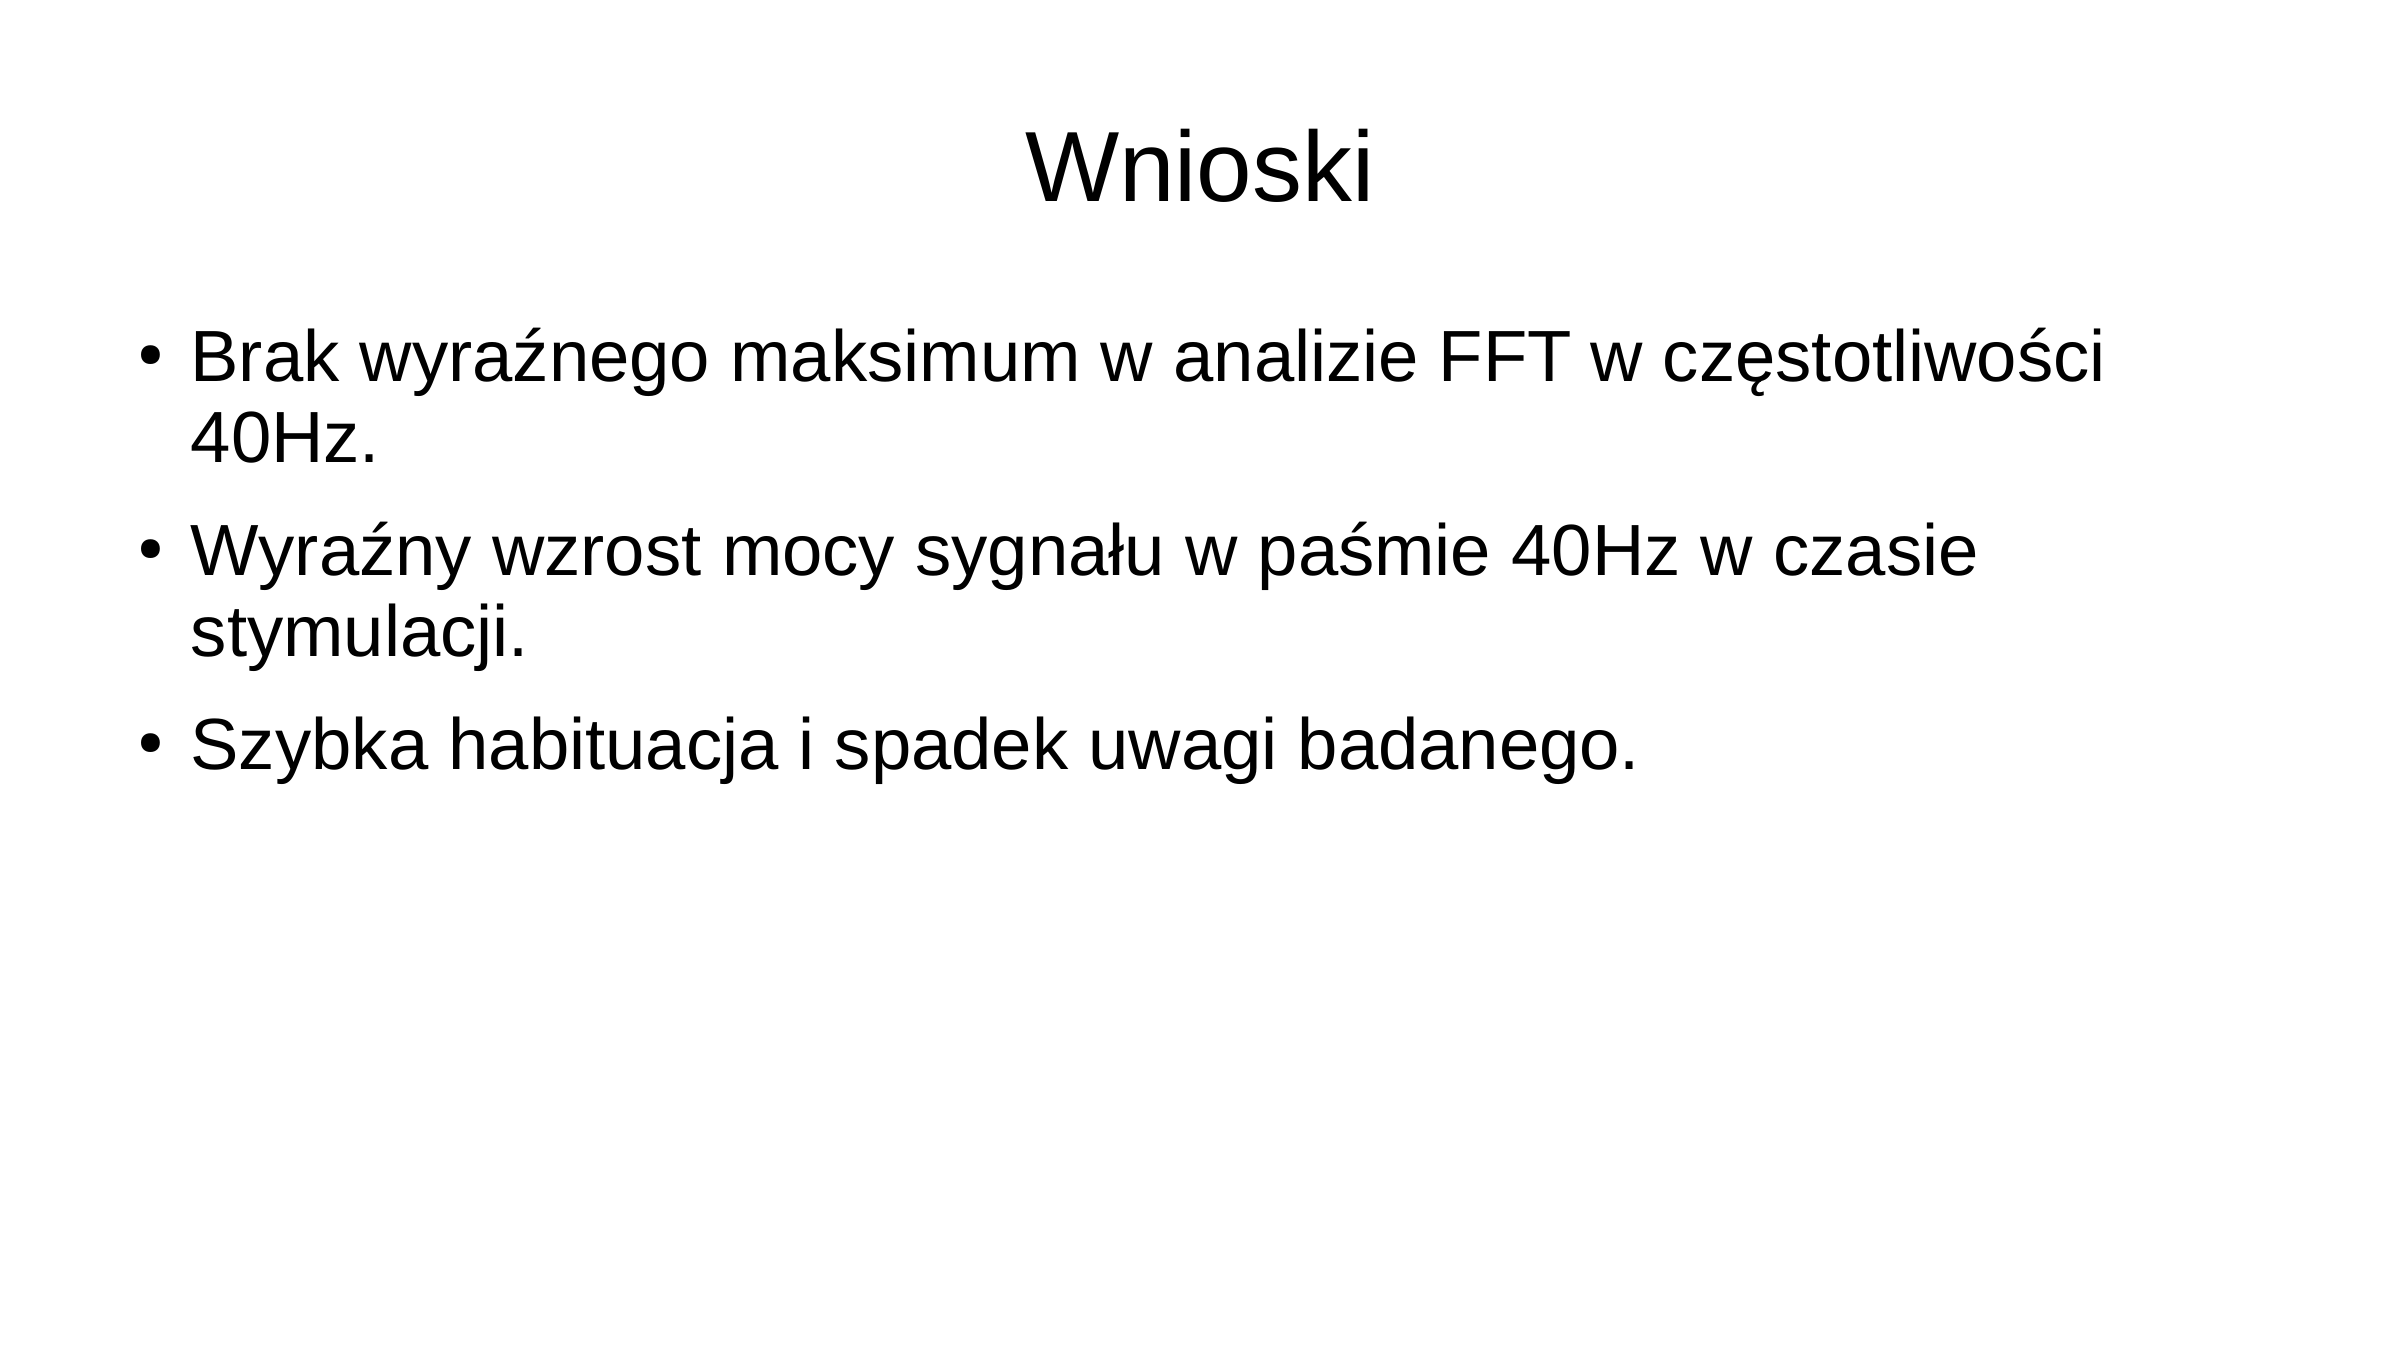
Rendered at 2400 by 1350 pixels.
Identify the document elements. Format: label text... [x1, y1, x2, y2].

list Brak wyraźnego maksimum w analizie FFT w częstotliwości 40Hz. Wyraźny wzrost mocy sygnału w paśmie 40Hz w czasie stymulacji. Szybka habituacja i spadek uwagi badanego. [120, 315, 2232, 1099]
title Wnioski [120, 53, 2280, 280]
